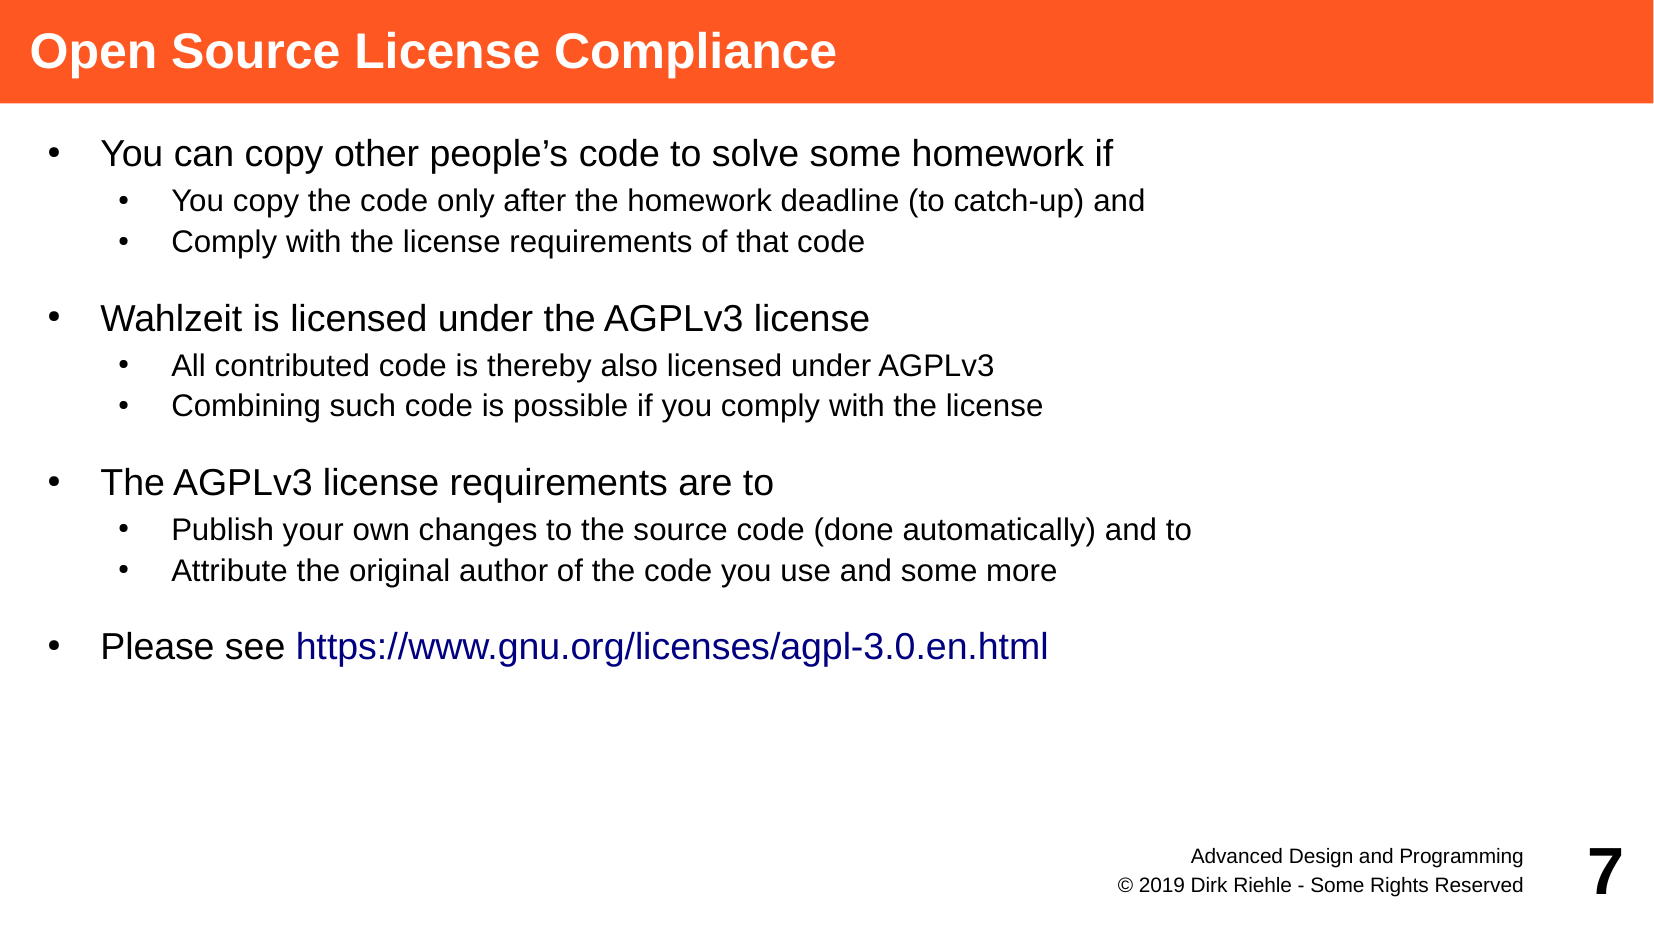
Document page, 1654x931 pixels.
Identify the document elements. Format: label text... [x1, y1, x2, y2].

title Open Source License Compliance [0, 0, 1654, 104]
list You can copy other people’s code to solve some homework if You copy the code only after the homework deadline (to catch-up) and Comply with the license requirements of that code Wahlzeit is licensed under the AGPLv3 license All contributed code is thereby also licensed under AGPLv3 Combining such code is possible if you comply with the license The AGPLv3 license requirements are to Publish your own changes to the source code (done automatically) and to Attribute the original author of the code you use and some more Please see https://www.gnu.org/licenses/agpl-3.0.en.html [29, 132, 1625, 813]
